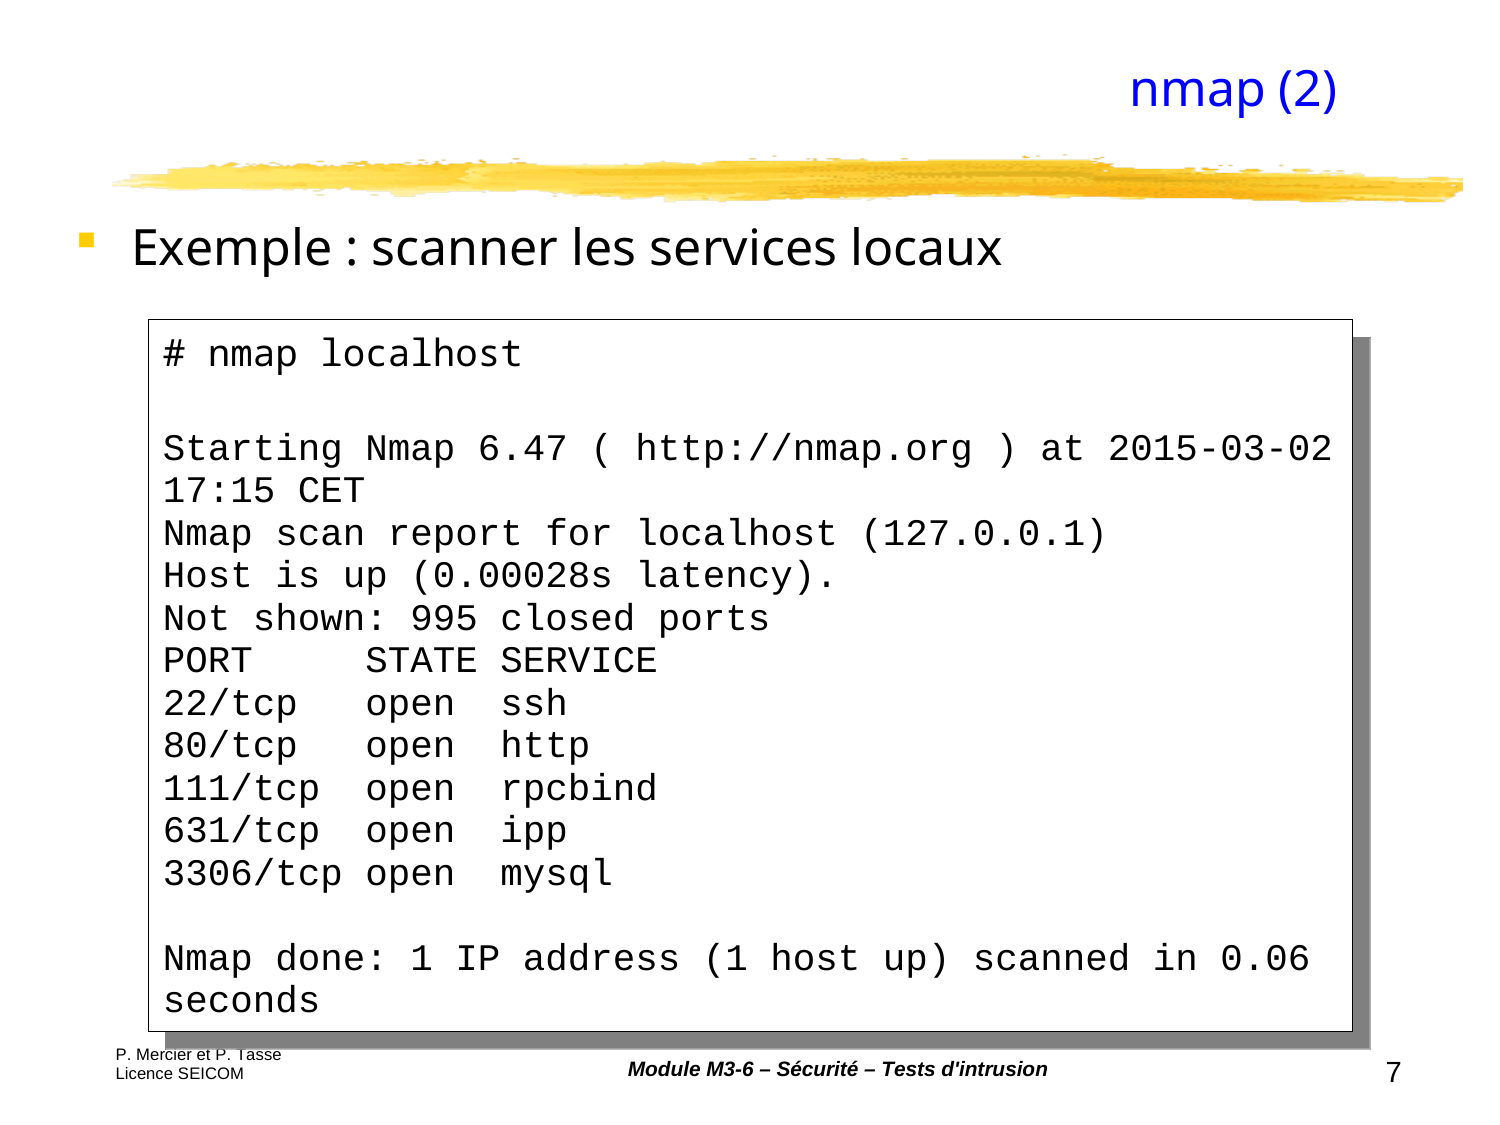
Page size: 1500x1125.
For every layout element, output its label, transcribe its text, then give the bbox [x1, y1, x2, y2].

list Exemple : scanner les services locaux [74, 212, 1417, 327]
picture [112, 149, 1463, 213]
text_box # nmap localhost Starting Nmap 6.47 ( http://nmap.org ) at 2015-03-02 17:15 CET Nmap scan report for localhost (127.0.0.1) Host is up (0.00028s latency). Not shown: 995 closed ports PORT STATE SERVICE 22/tcp open ssh 80/tcp open http 111/tcp open rpcbind 631/tcp open ipp 3306/tcp open mysql Nmap done: 1 IP address (1 host up) scanned in 0.06 seconds [148, 319, 1353, 1019]
title nmap (2) [62, 37, 1338, 138]
